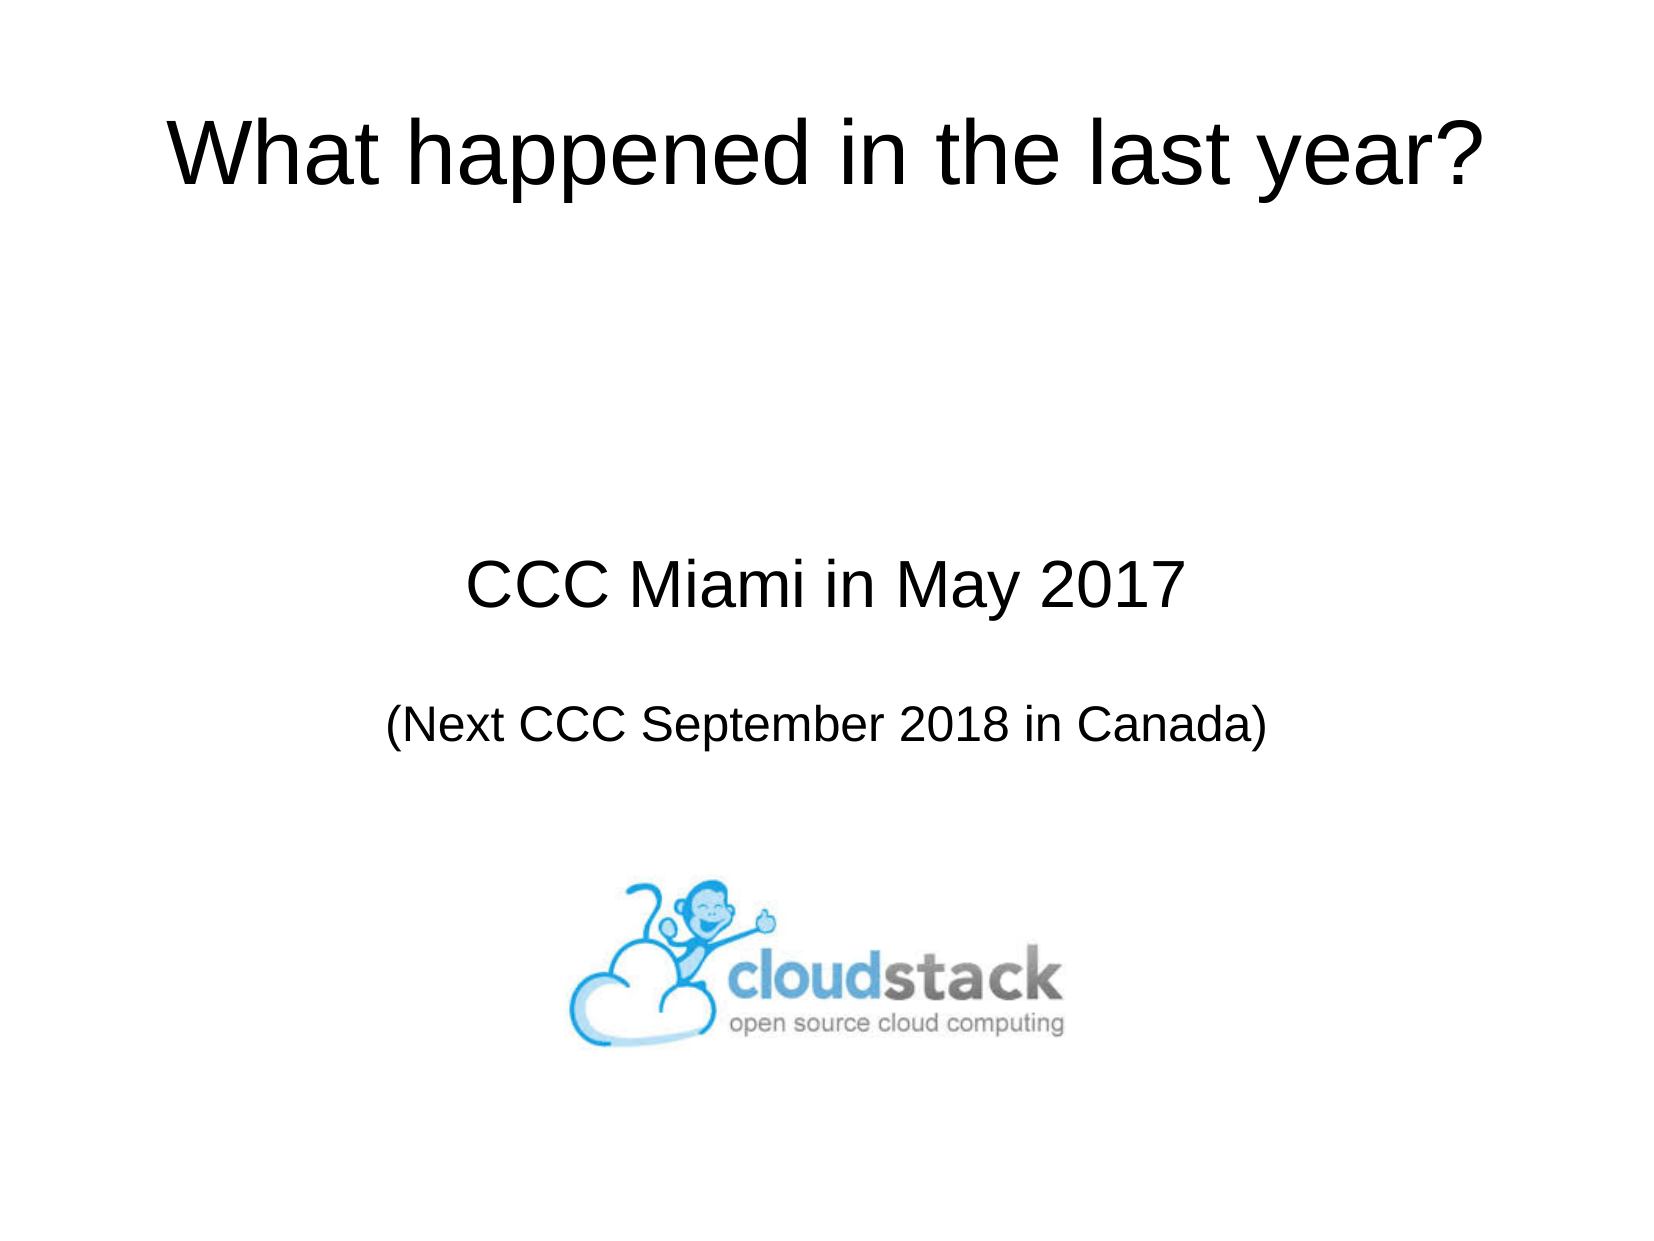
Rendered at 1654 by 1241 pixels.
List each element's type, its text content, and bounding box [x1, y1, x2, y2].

picture [540, 850, 1099, 1071]
subtitle CCC Miami in May 2017 (Next CCC September 2018 in Canada) [82, 290, 1571, 1010]
title What happened in the last year? [82, 49, 1571, 257]
